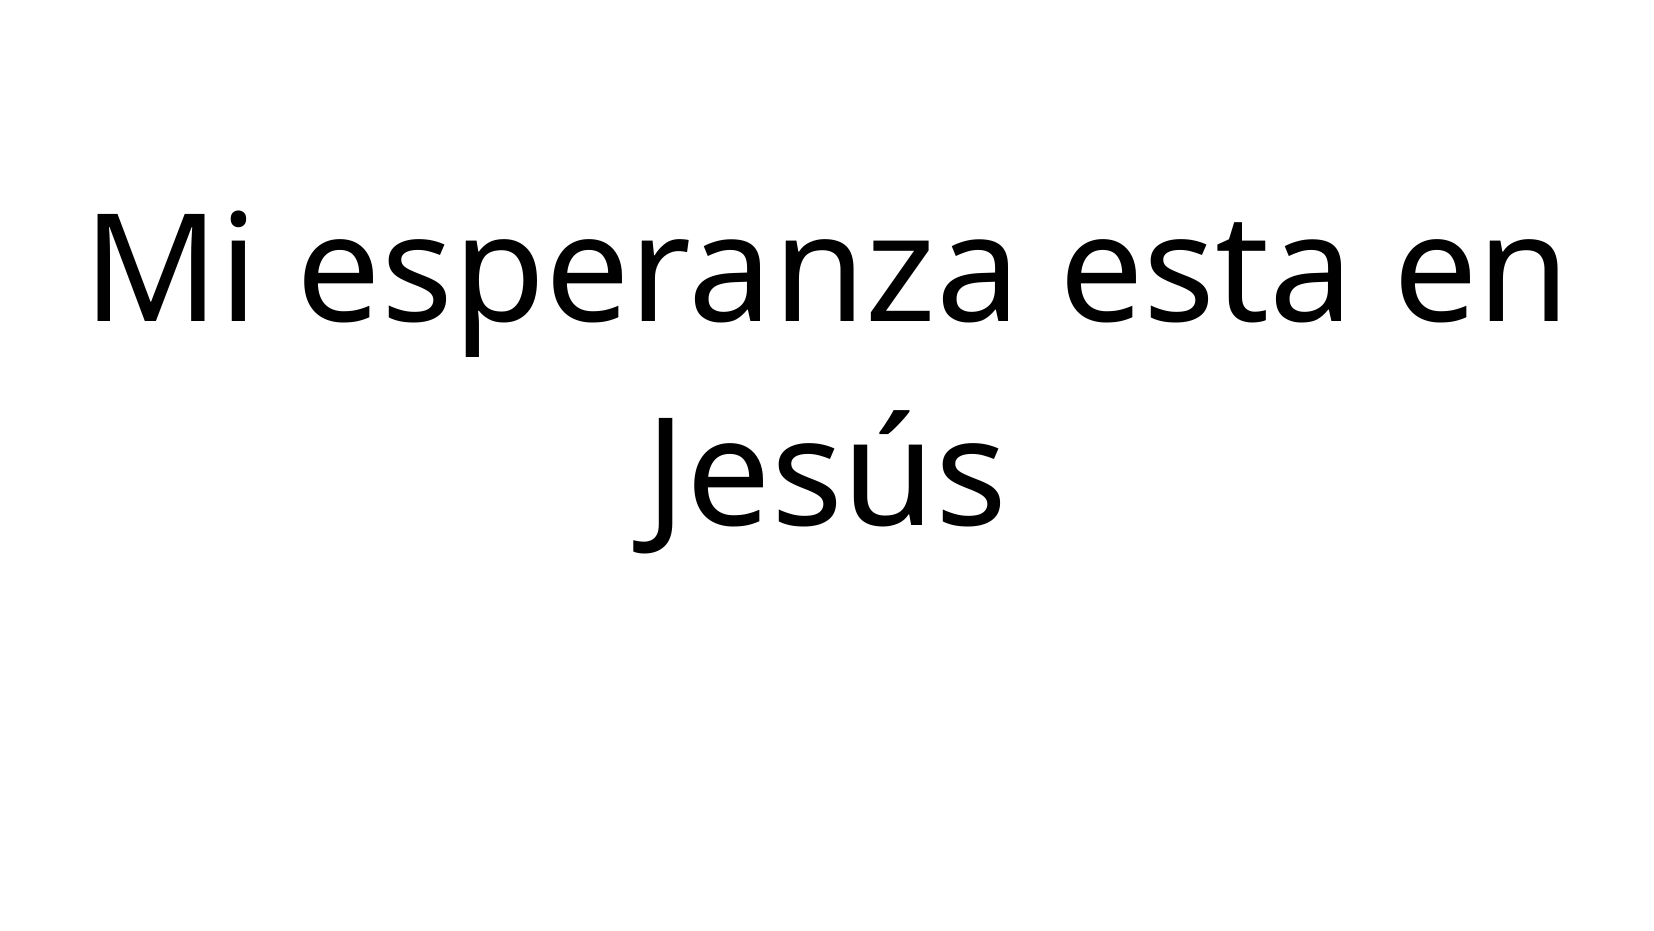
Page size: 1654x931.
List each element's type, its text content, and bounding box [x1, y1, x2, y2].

title Mi esperanza esta en Jesús [0, 153, 1654, 577]
